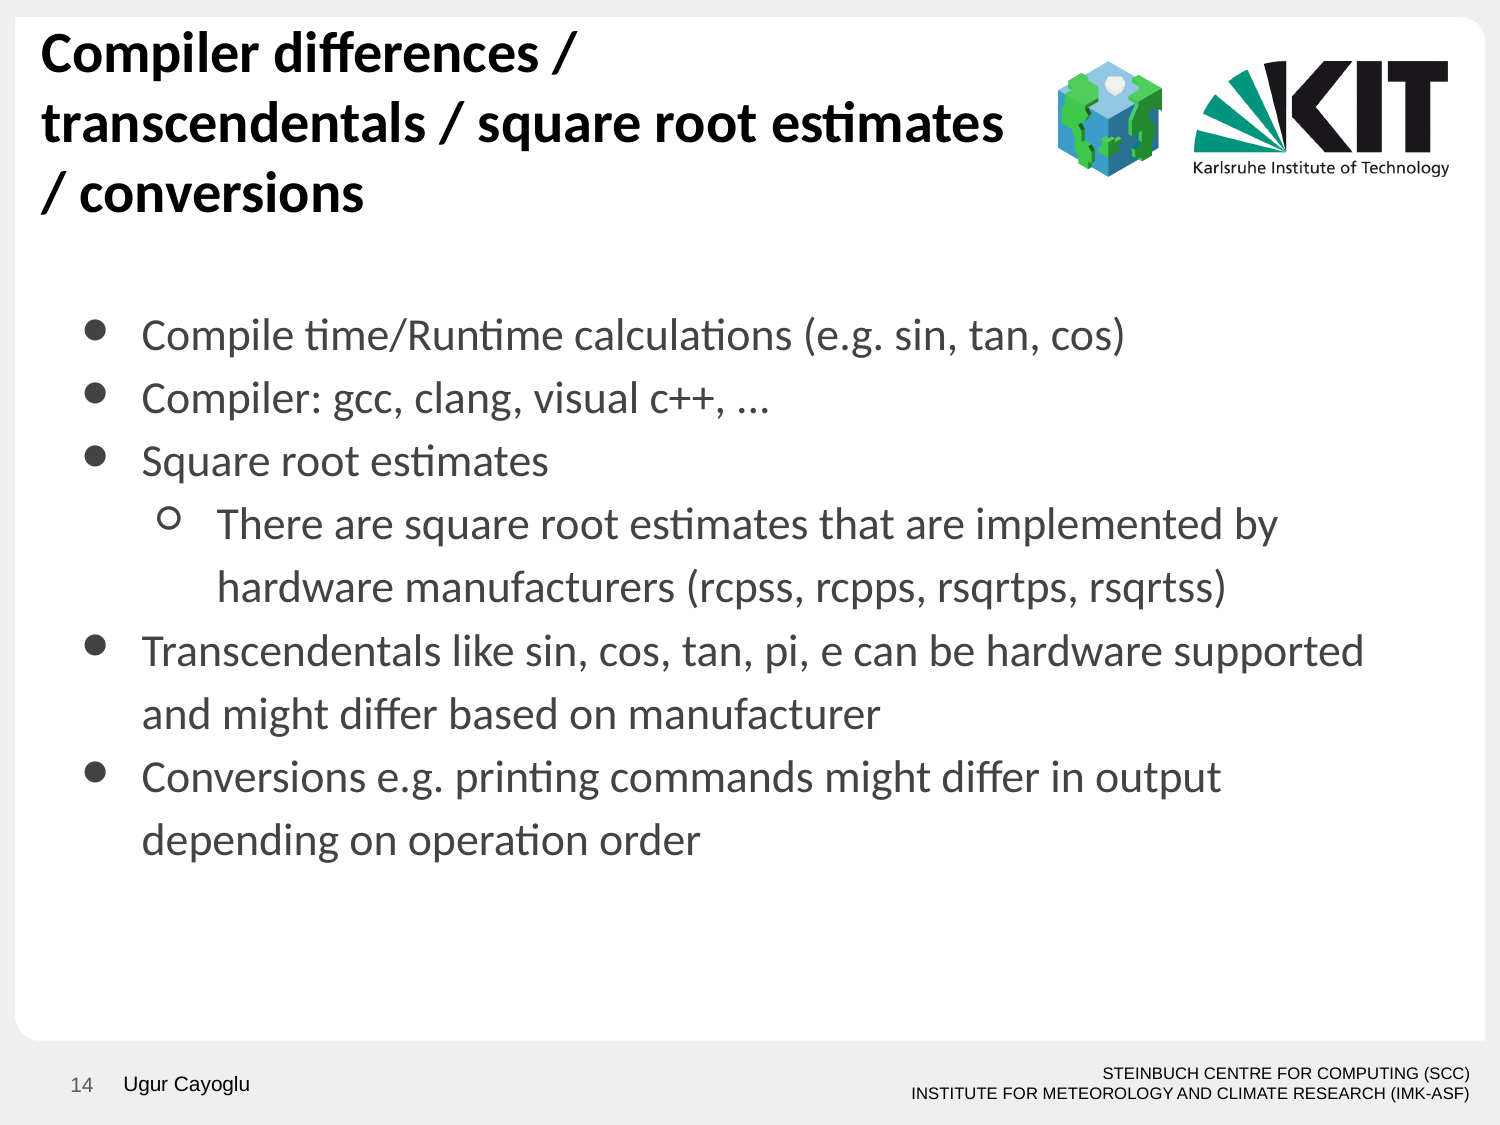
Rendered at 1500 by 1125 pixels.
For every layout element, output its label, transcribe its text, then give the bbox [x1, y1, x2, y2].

text_box [15, 17, 1486, 1041]
picture [1194, 61, 1449, 177]
text_box STEINBUCH CENTRE FOR COMPUTING (SCC) INSTITUTE FOR METEOROLOGY AND CLIMATE RESEARCH (IMK-ASF) [420, 1040, 1486, 1125]
picture [1058, 61, 1162, 177]
text_box Ugur Cayoglu [108, 1057, 764, 1109]
list Compile time/Runtime calculations (e.g. sin, tan, cos) Compiler: gcc, clang, visual c++, ... Square root estimates There are square root estimates that are implemented by hardware manufacturers (rcpss, rcpps, rsqrtps, rsqrtss) Transcendentals like sin, cos, tan, pi, e can be hardware supported and might differ based on manufacturer Conversions e.g. printing commands might differ in output depending on operation order [51, 281, 1433, 808]
title Compiler differences / transcendentals / square root estimates / conversions [26, 39, 1027, 200]
slide_number <number> [18, 1040, 109, 1125]
